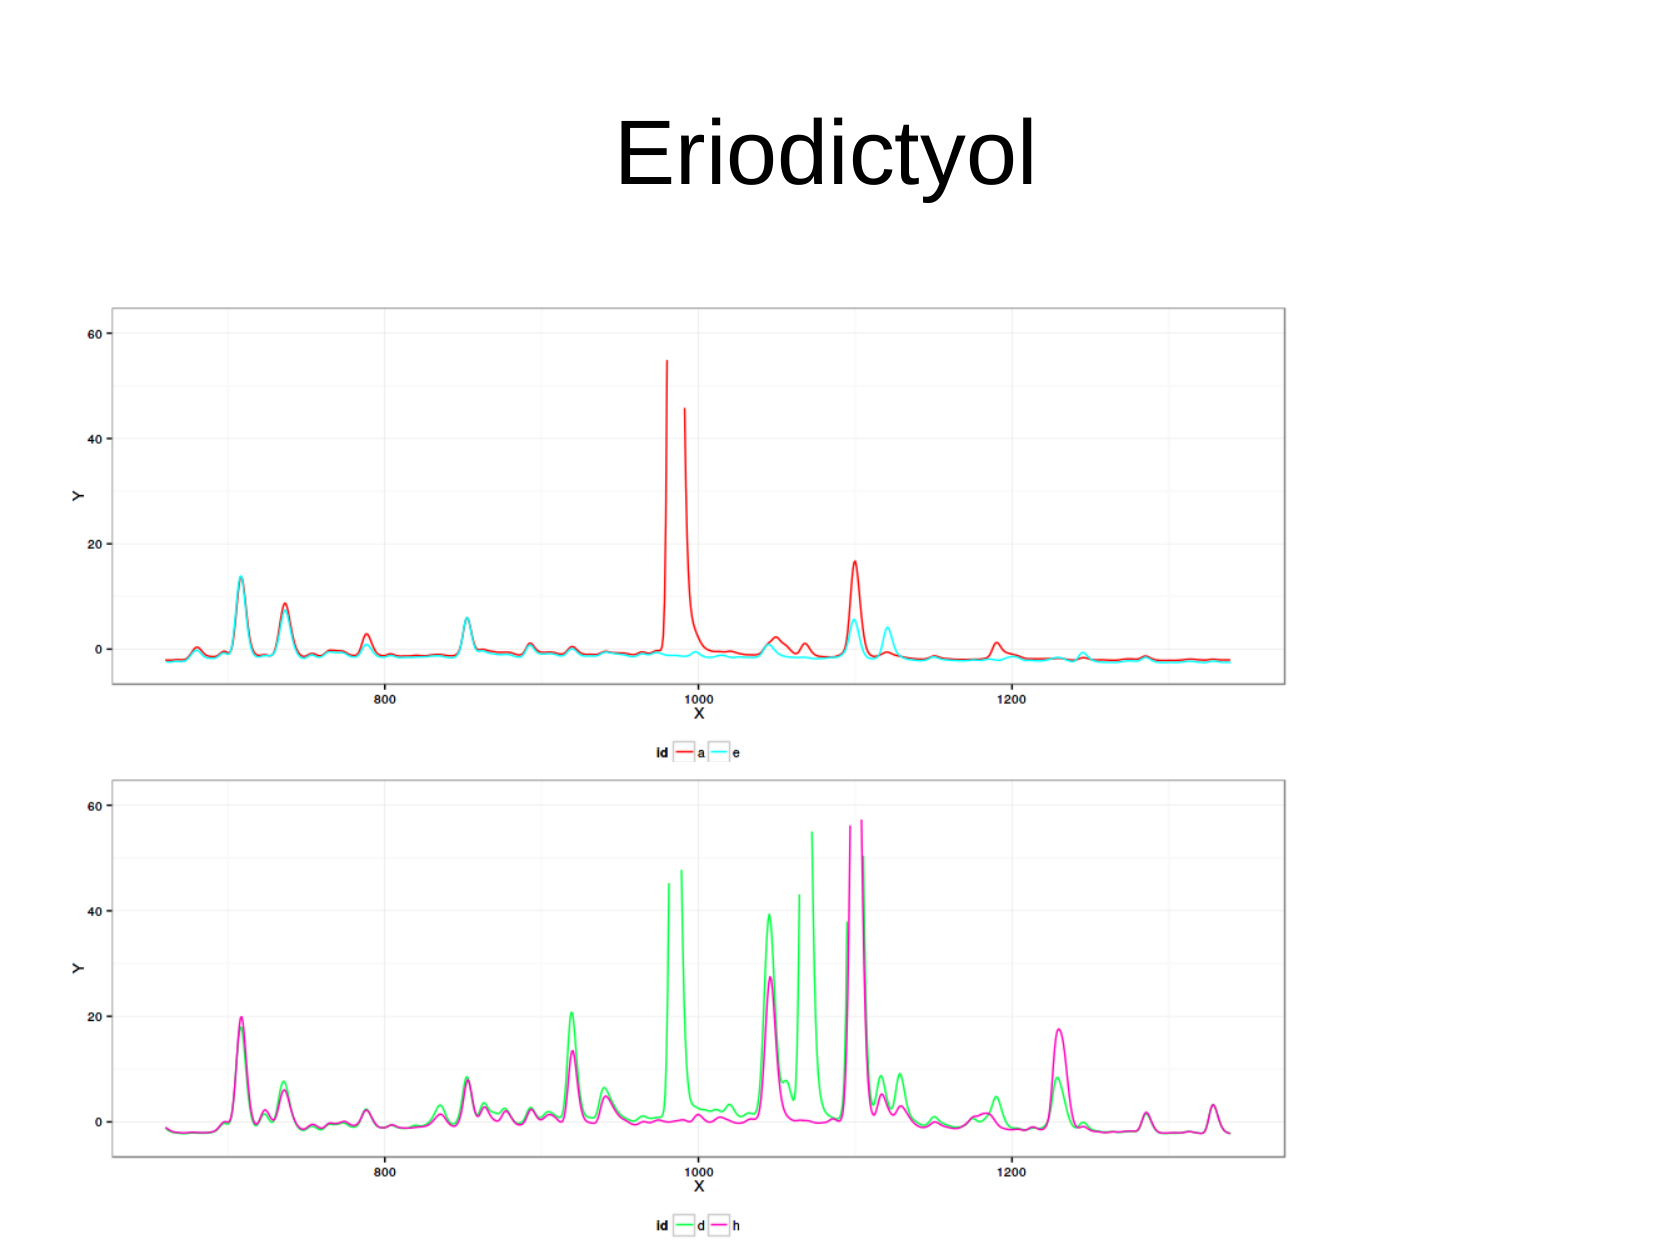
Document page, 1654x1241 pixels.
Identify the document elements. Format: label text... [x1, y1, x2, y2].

title Eriodictyol [82, 49, 1571, 257]
picture [59, 290, 1303, 1241]
